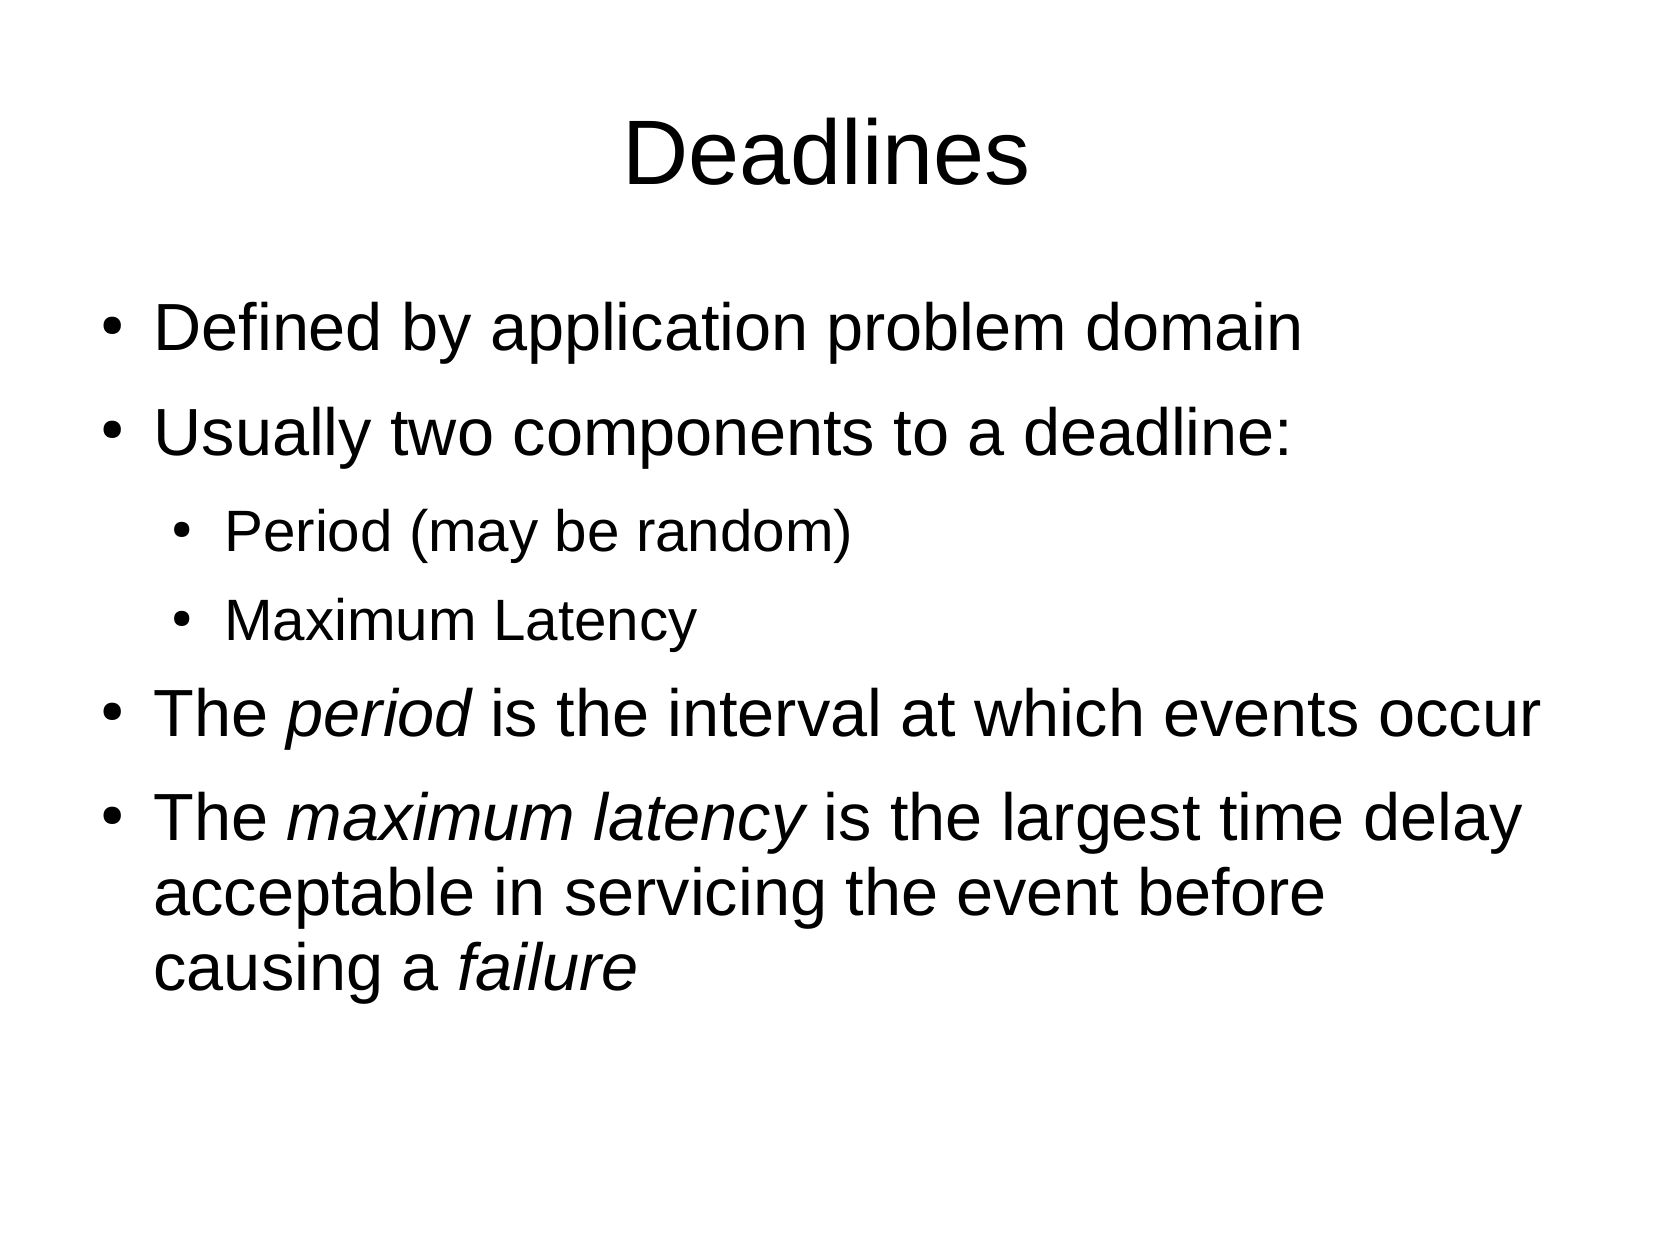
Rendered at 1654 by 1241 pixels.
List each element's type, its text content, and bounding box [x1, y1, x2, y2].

list Defined by application problem domain Usually two components to a deadline: Period (may be random) Maximum Latency The period is the interval at which events occur The maximum latency is the largest time delay acceptable in servicing the event before causing a failure [82, 290, 1571, 1094]
title Deadlines [82, 56, 1571, 250]
